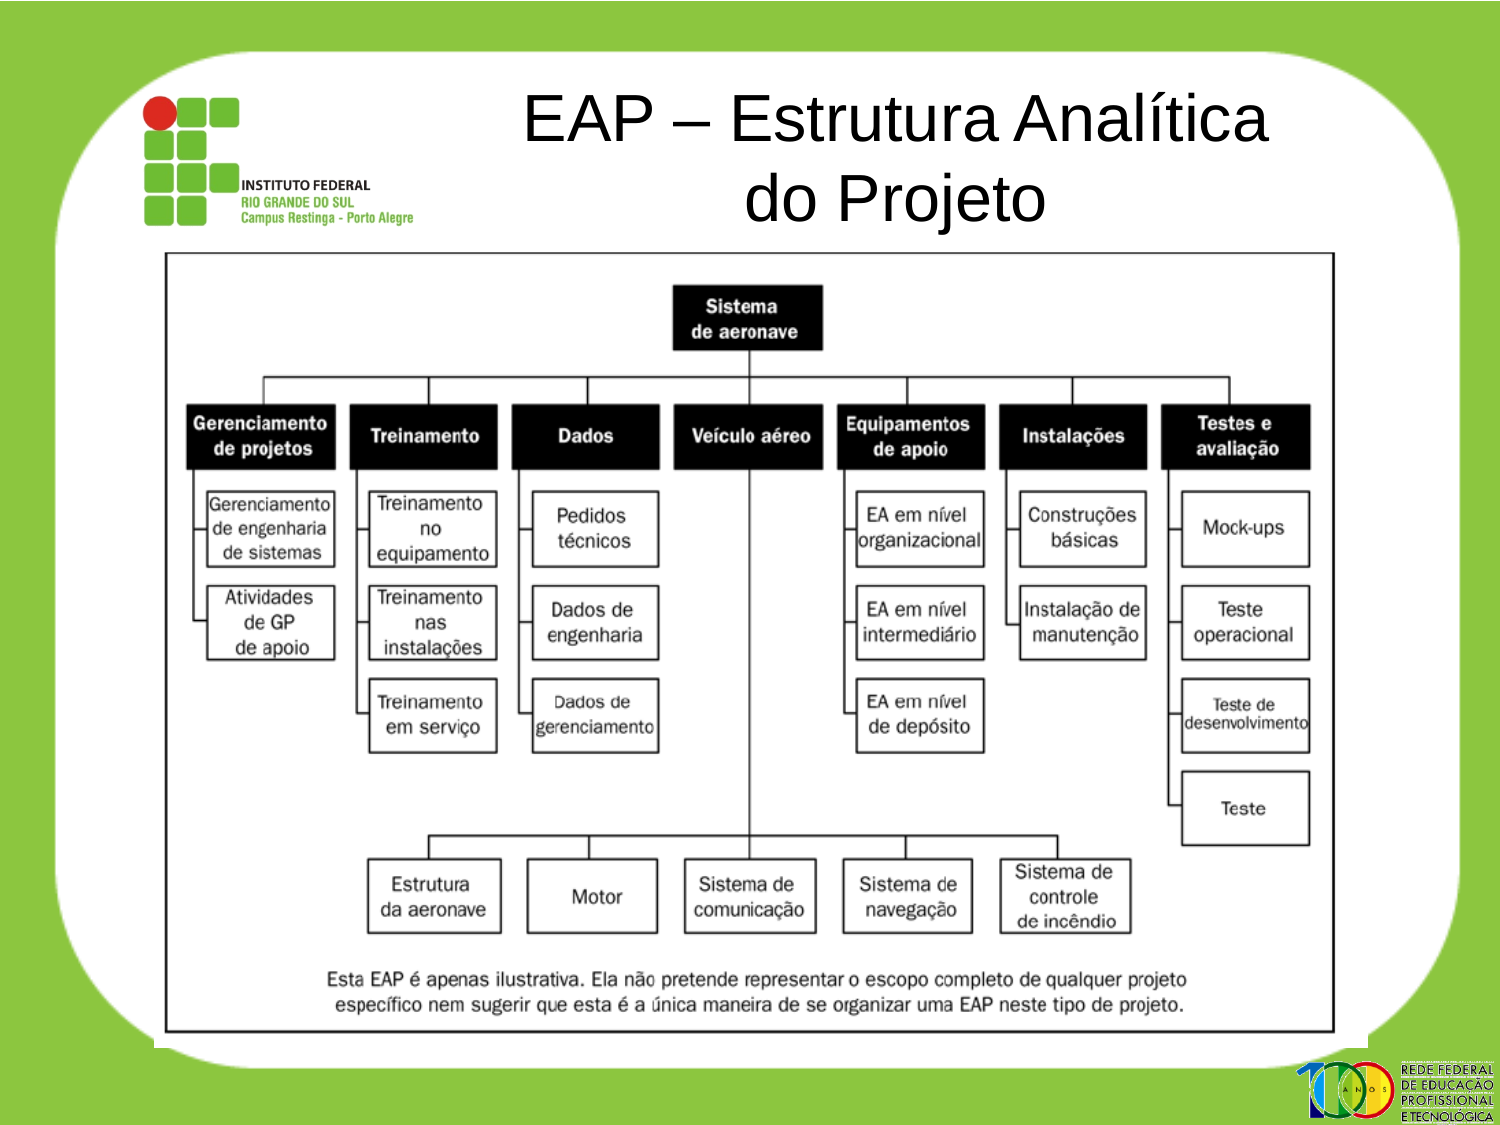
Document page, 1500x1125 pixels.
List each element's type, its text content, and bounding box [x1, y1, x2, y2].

picture [0, 1, 1500, 1125]
title EAP – Estrutura Analítica do Projeto [472, 54, 1500, 242]
